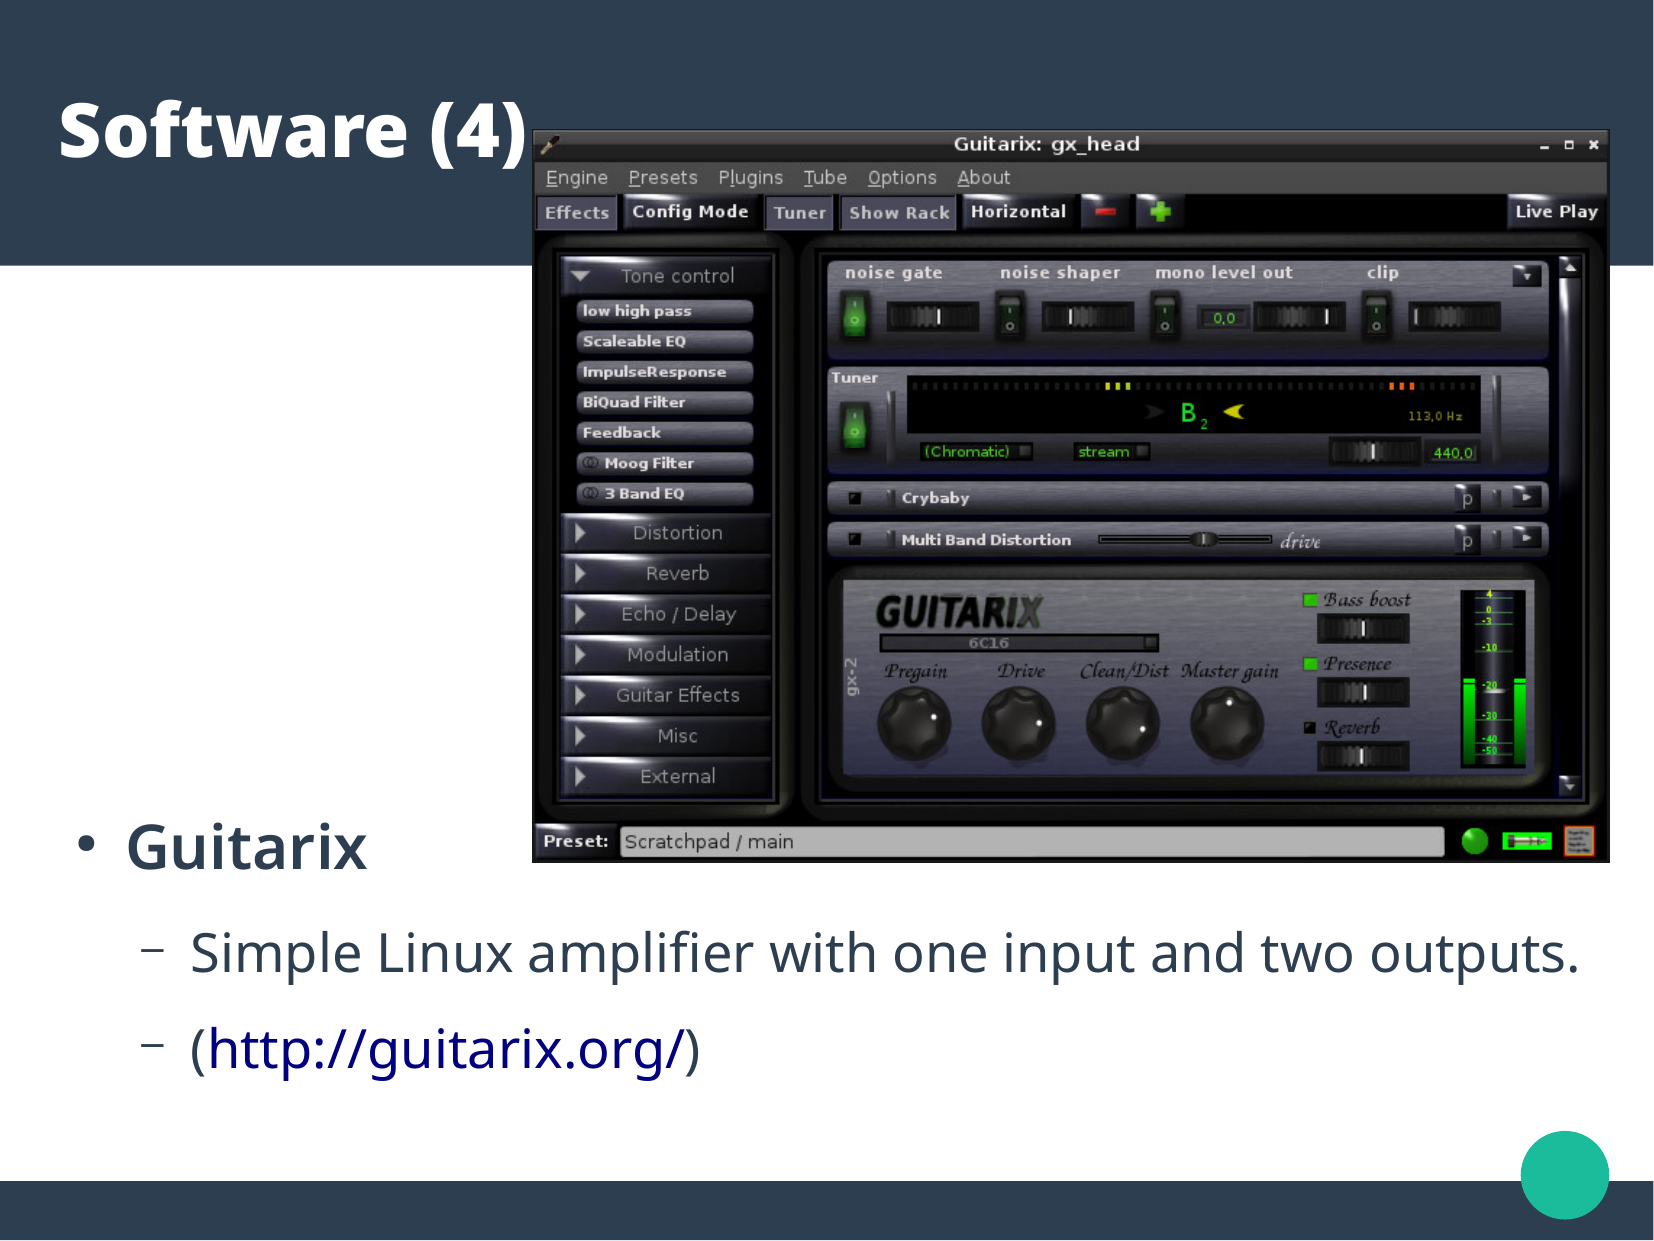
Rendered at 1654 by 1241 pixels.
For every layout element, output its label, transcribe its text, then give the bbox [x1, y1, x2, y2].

list Guitarix Simple Linux amplifier with one input and two outputs. (http://guitarix.org/) [59, 803, 1595, 1152]
picture [532, 129, 1610, 863]
title Software (4) [59, 49, 1595, 207]
